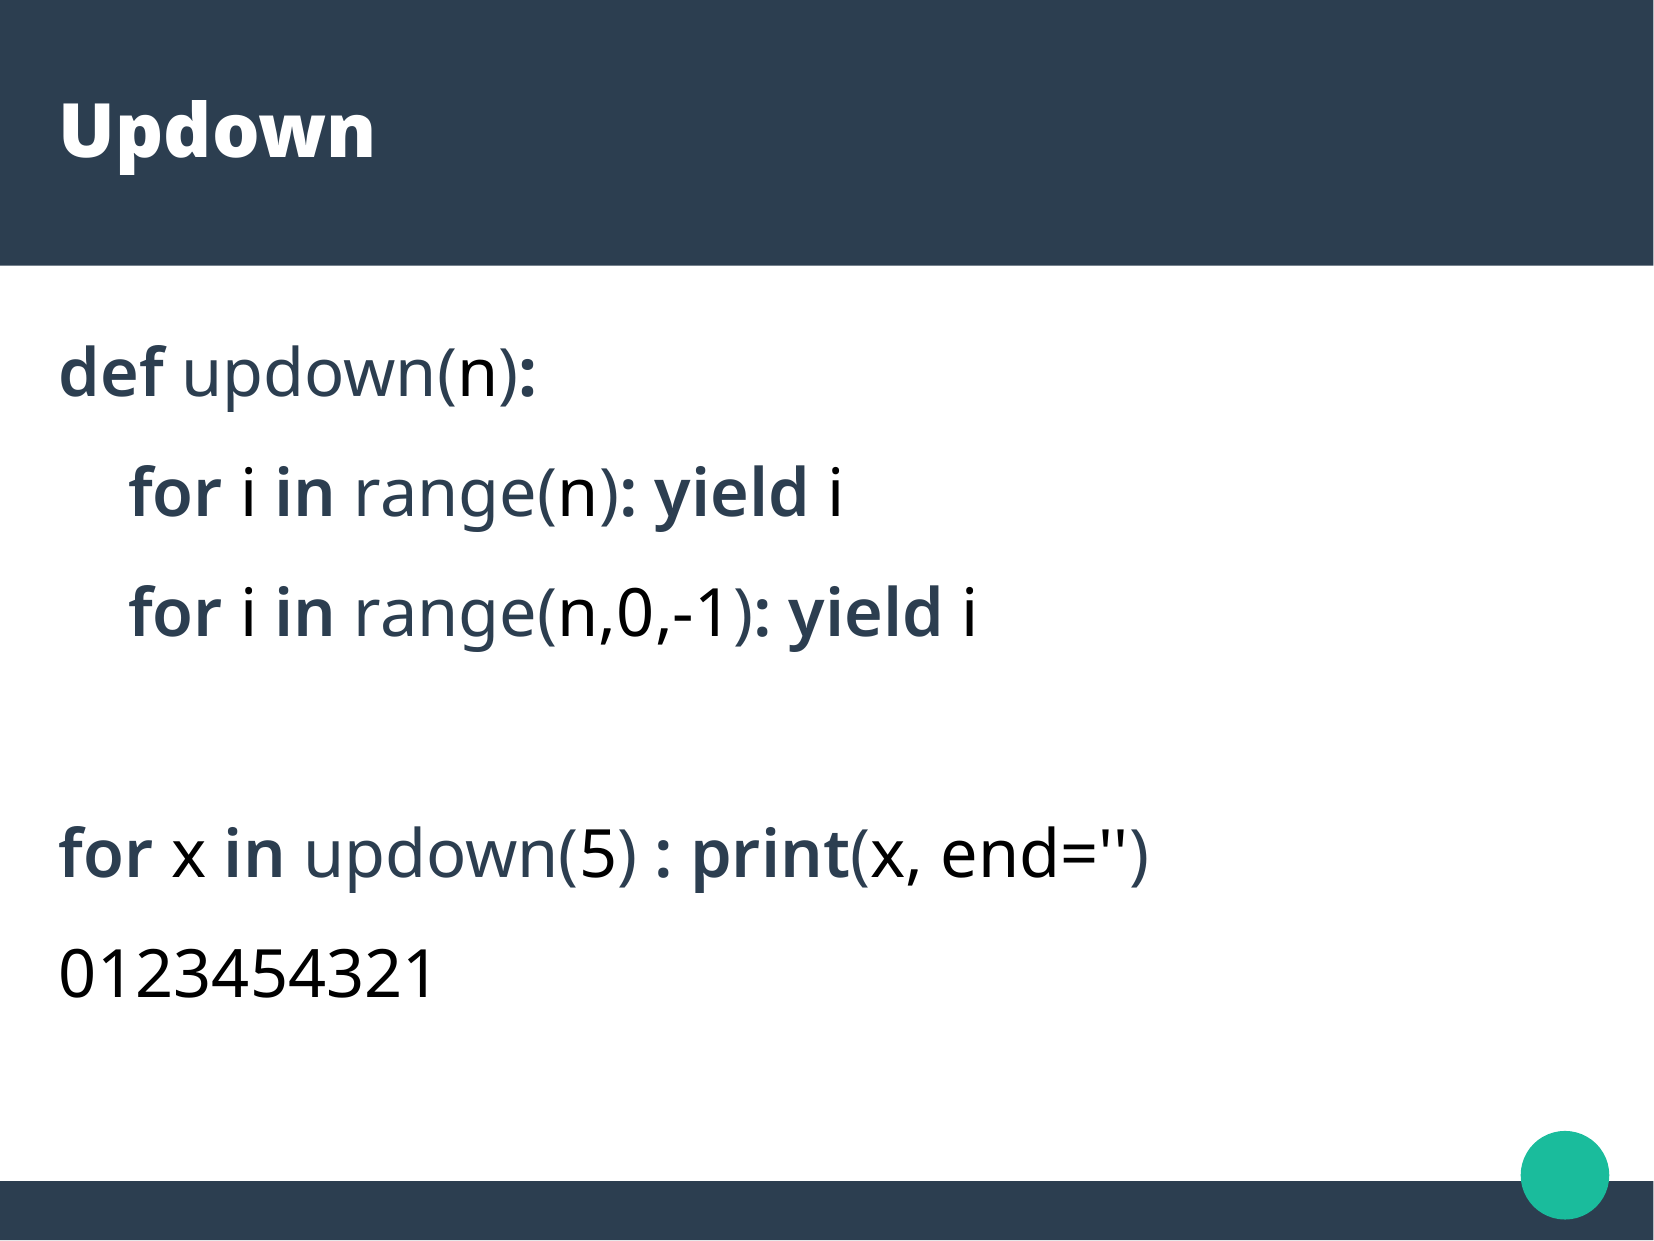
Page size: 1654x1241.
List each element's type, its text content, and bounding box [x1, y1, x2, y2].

list def updown(n): for i in range(n): yield i for i in range(n,0,-1): yield i for x in updown(5) : print(x, end='') 0123454321 [59, 324, 1595, 1152]
title Updown [59, 49, 1595, 207]
